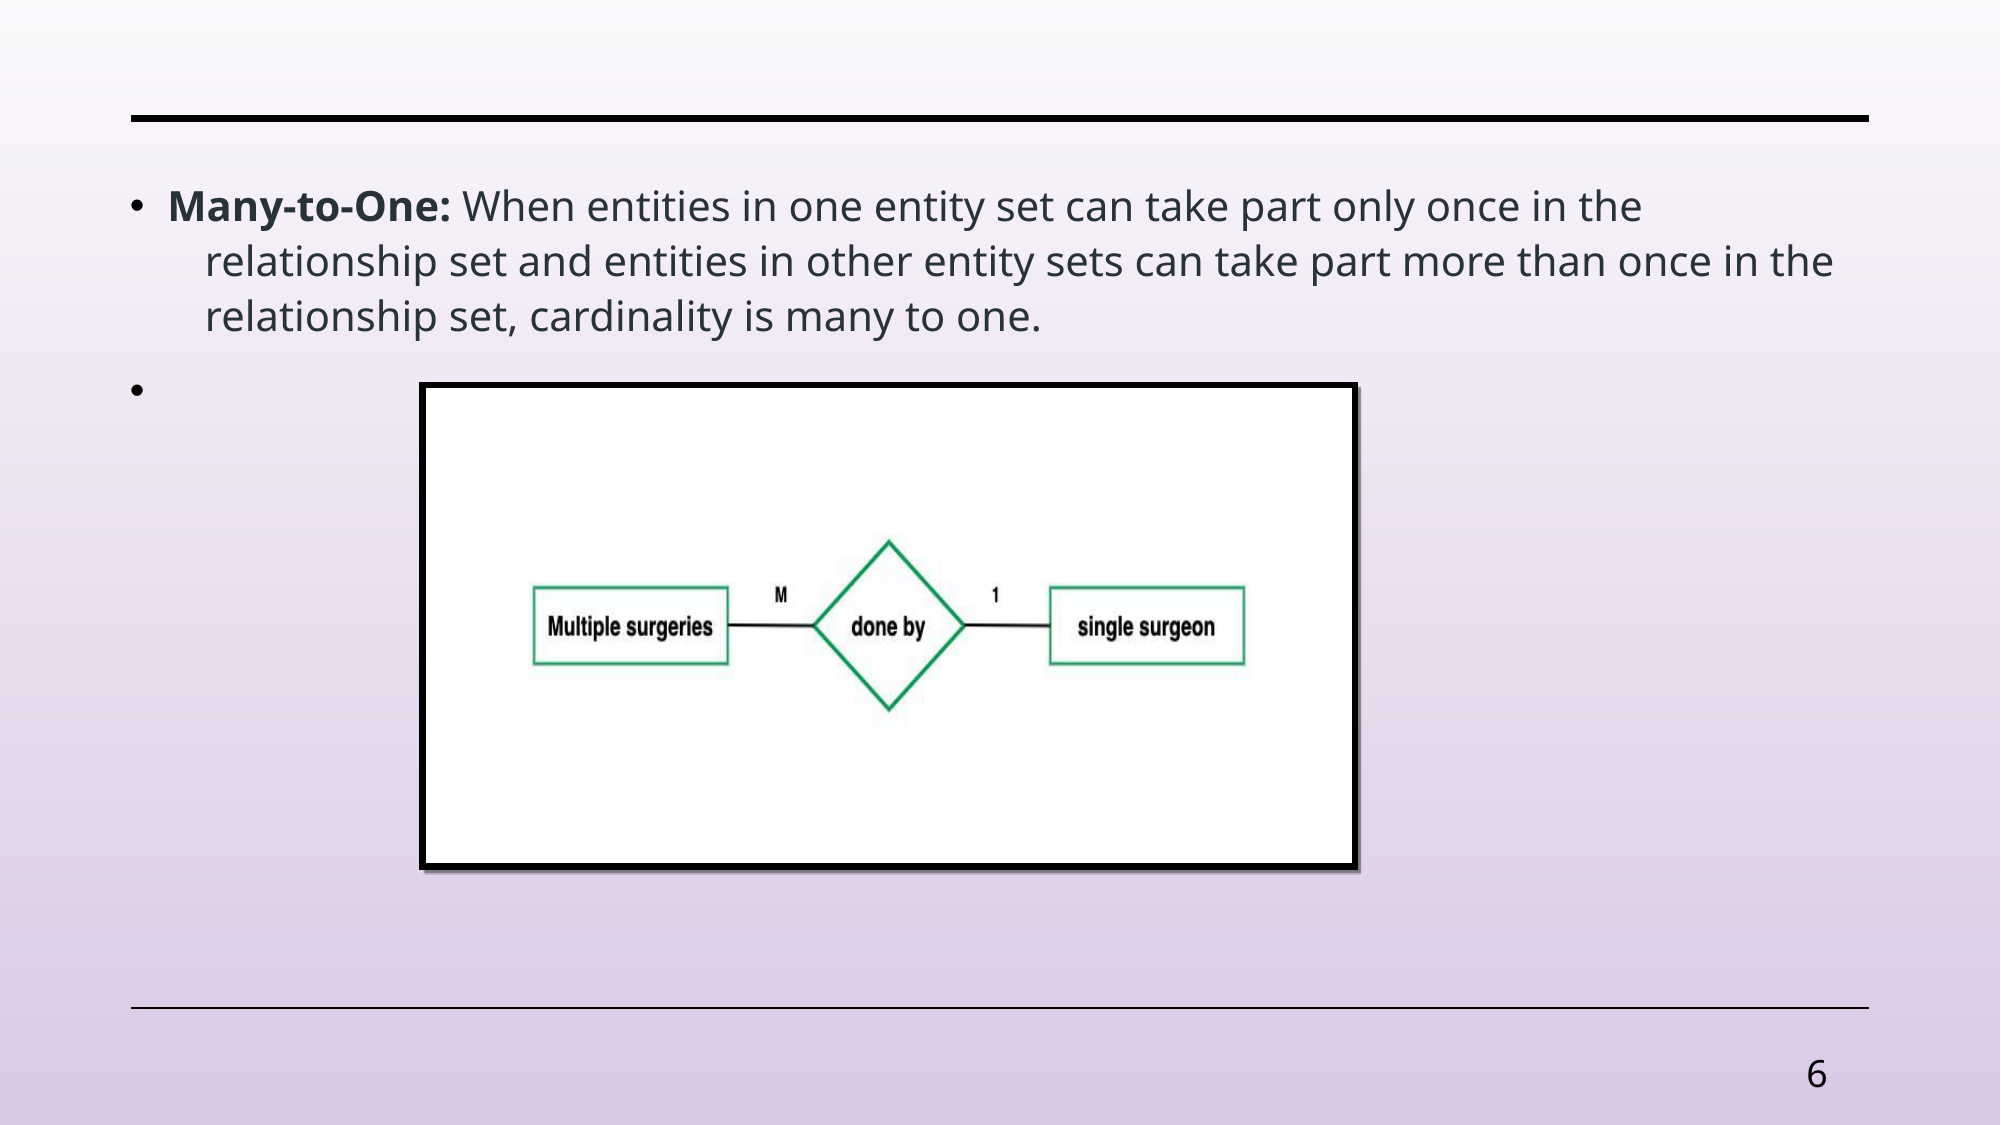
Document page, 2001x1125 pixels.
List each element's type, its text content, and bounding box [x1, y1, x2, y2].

list Many-to-One: When entities in one entity set can take part only once in the relationship set and entities in other entity sets can take part more than once in the relationship set, cardinality is many to one. [114, 167, 1869, 973]
picture [425, 388, 1352, 864]
text_box [1372, 1042, 1902, 1103]
